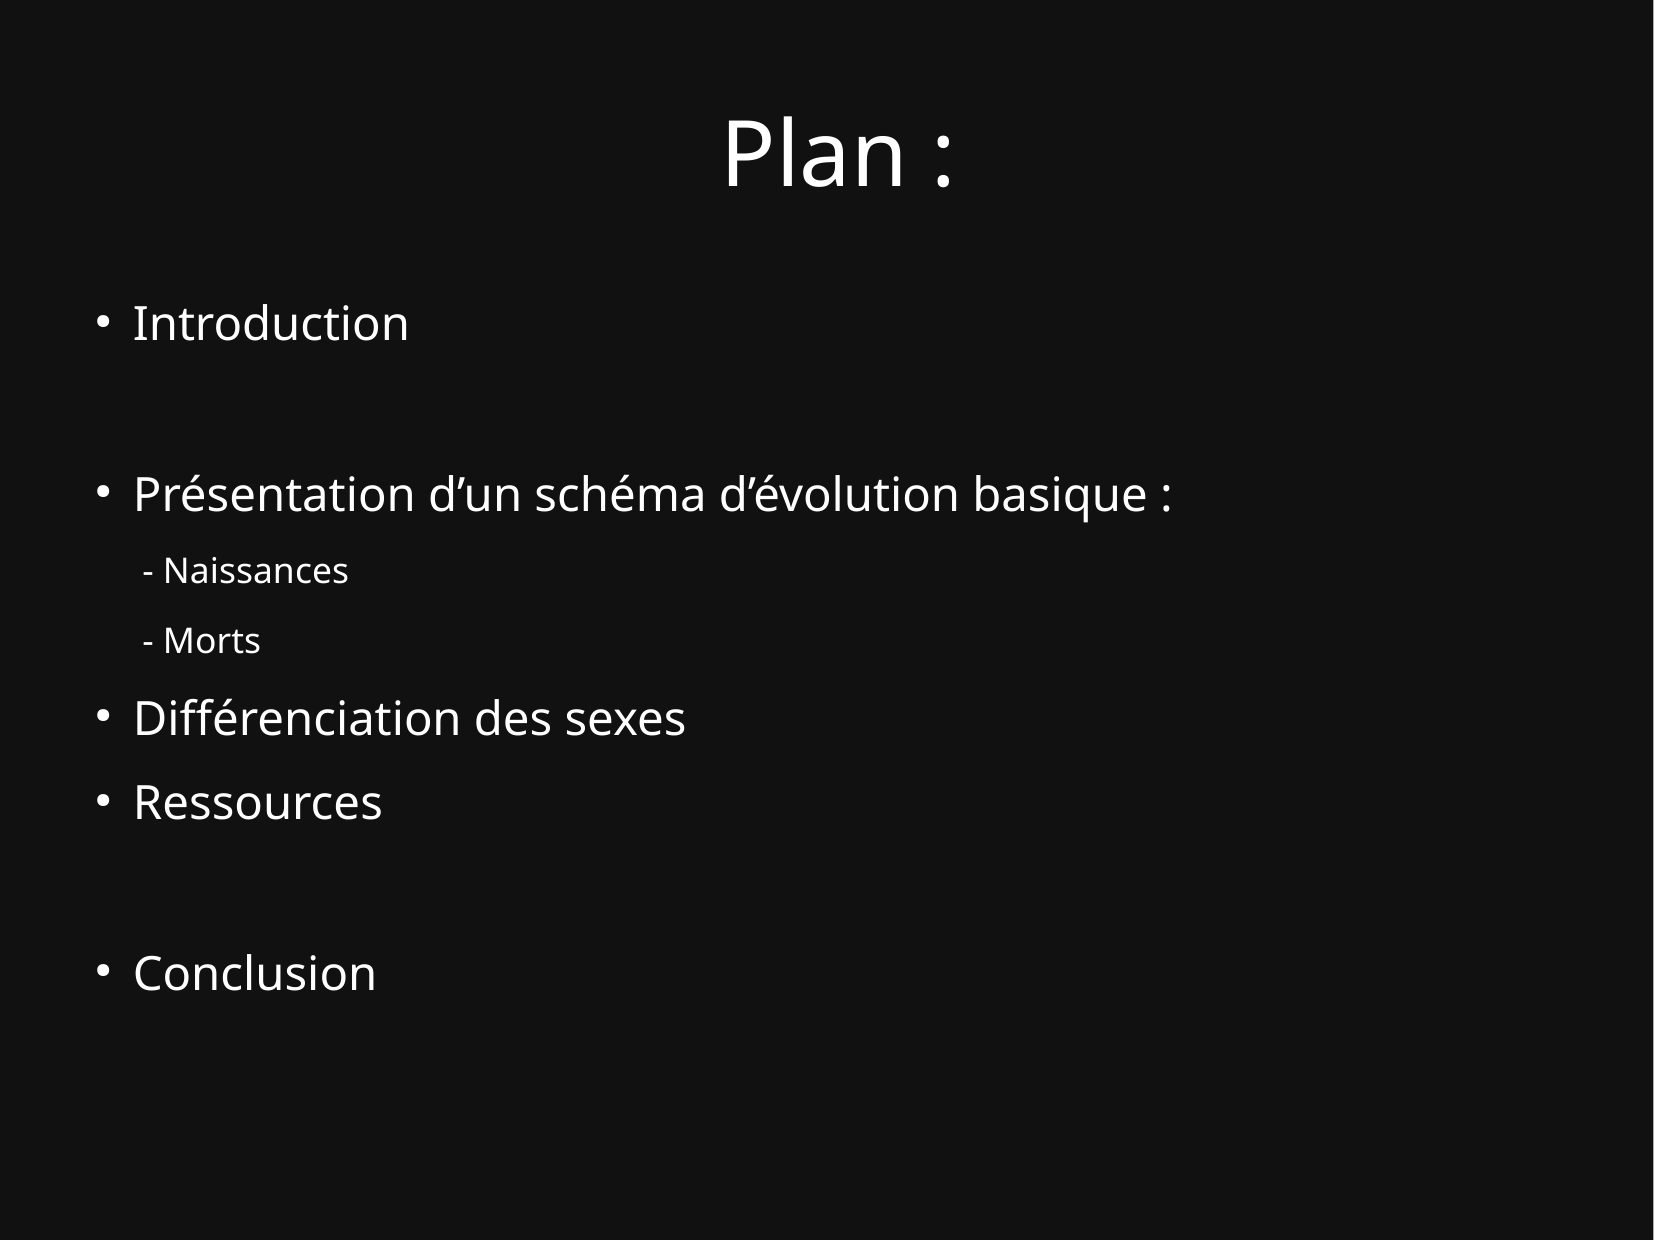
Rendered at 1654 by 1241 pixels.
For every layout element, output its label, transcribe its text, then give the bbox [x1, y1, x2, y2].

list Introduction Présentation d’un schéma d’évolution basique : - Naissances - Morts Différenciation des sexes Ressources Conclusion [82, 290, 1571, 1010]
title Plan : [94, 47, 1583, 255]
